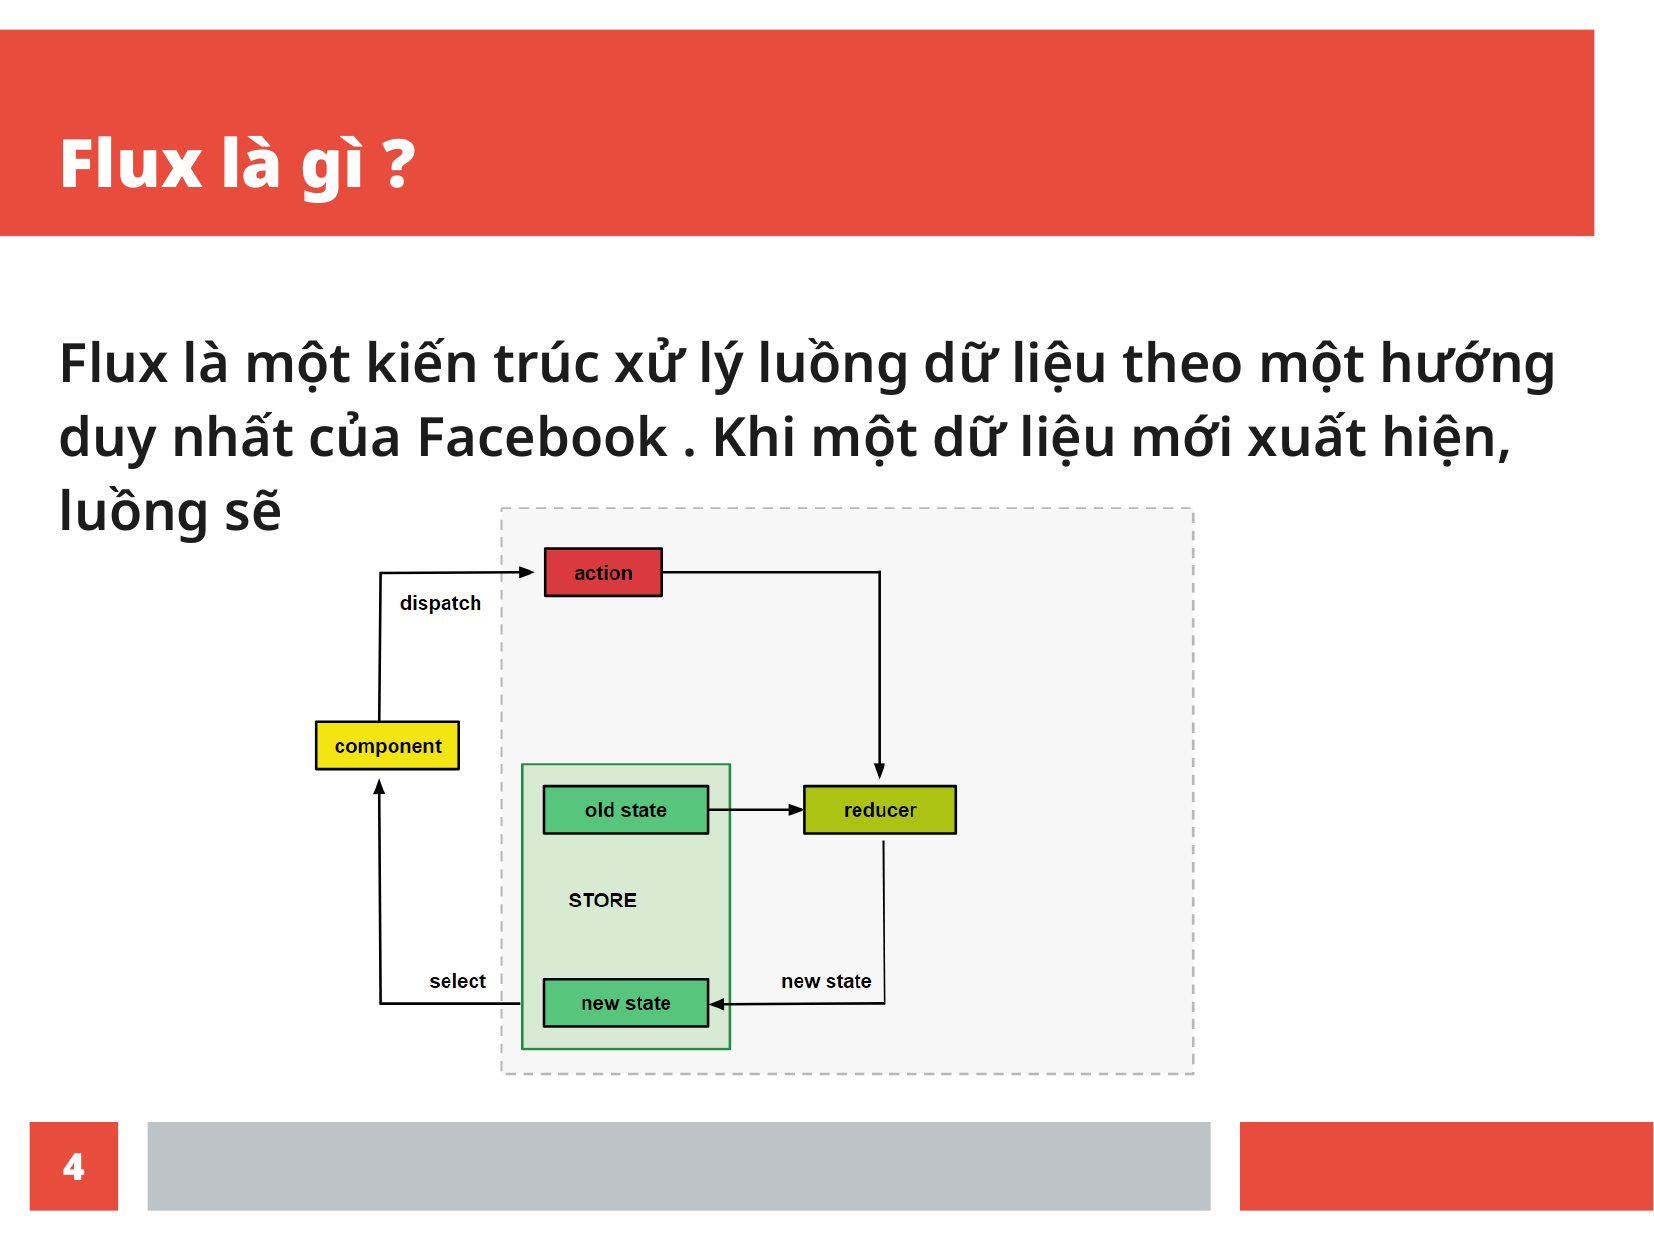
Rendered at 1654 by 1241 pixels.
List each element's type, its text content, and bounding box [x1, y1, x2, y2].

title Flux là gì ? [59, 59, 1595, 207]
list Flux là một kiến trúc xử lý luồng dữ liệu theo một hướng duy nhất của Facebook . Khi một dữ liệu mới xuất hiện, luồng sẽ bắt đầu lại từ đầu. [59, 324, 1565, 631]
picture [285, 479, 1456, 1104]
